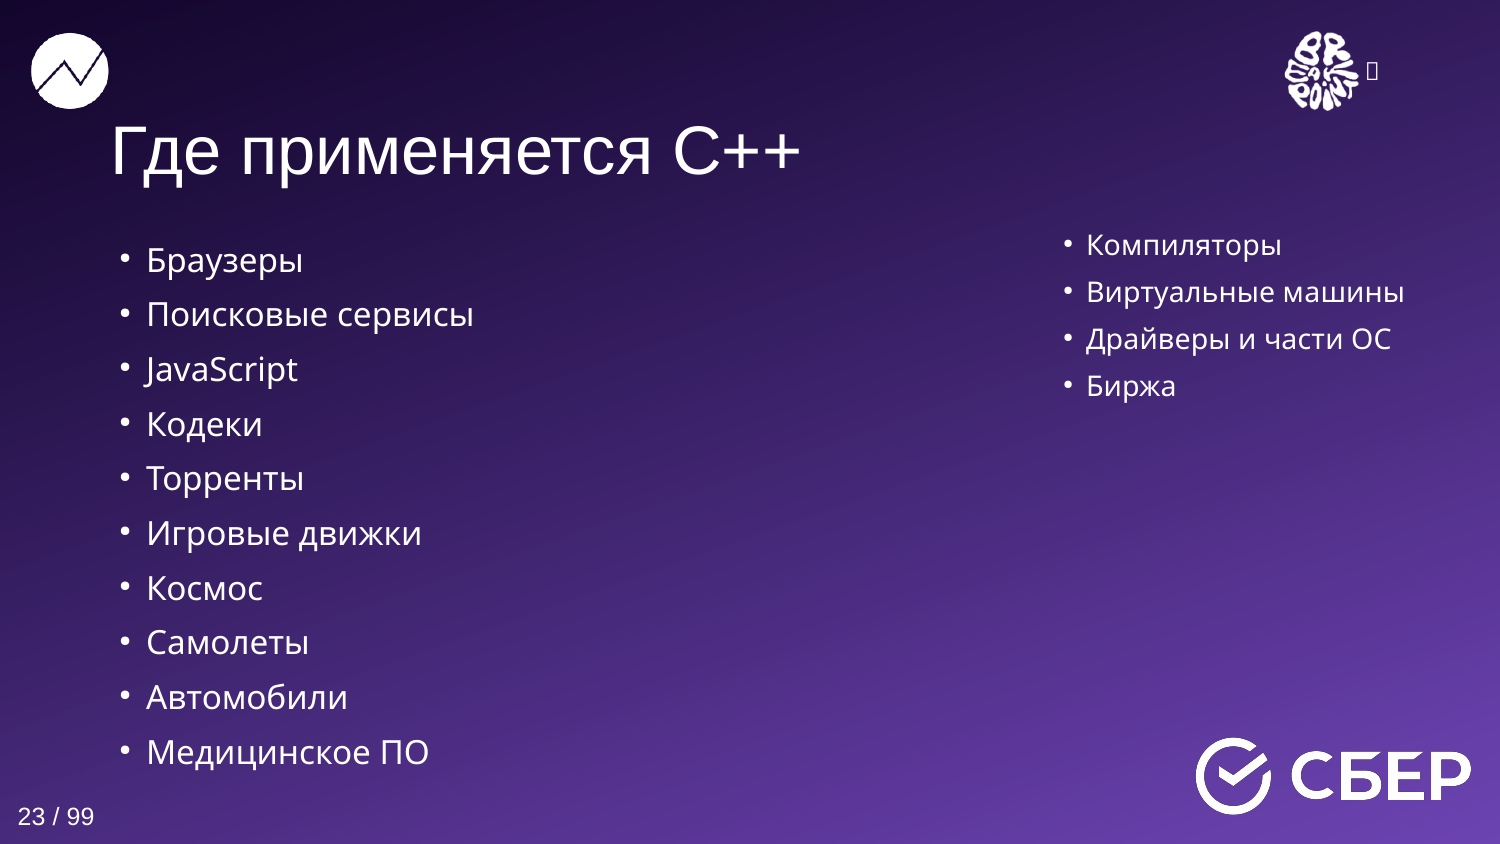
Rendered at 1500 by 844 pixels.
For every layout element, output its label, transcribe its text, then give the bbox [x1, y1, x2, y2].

list Браузеры Поисковые сервисы JavaScript Кодеки Торренты Игровые движки Космос Самолеты Автомобили Медицинское ПО [103, 195, 488, 788]
text_box <number> / 99 [2, 795, 632, 839]
list Компиляторы Виртуальные машины Драйверы и части ОС Биржа [1048, 189, 1433, 413]
title Где применяется C++ [103, 100, 1397, 205]
picture [0, 0, 1500, 844]
text_box 🐙 [1364, 36, 1489, 107]
